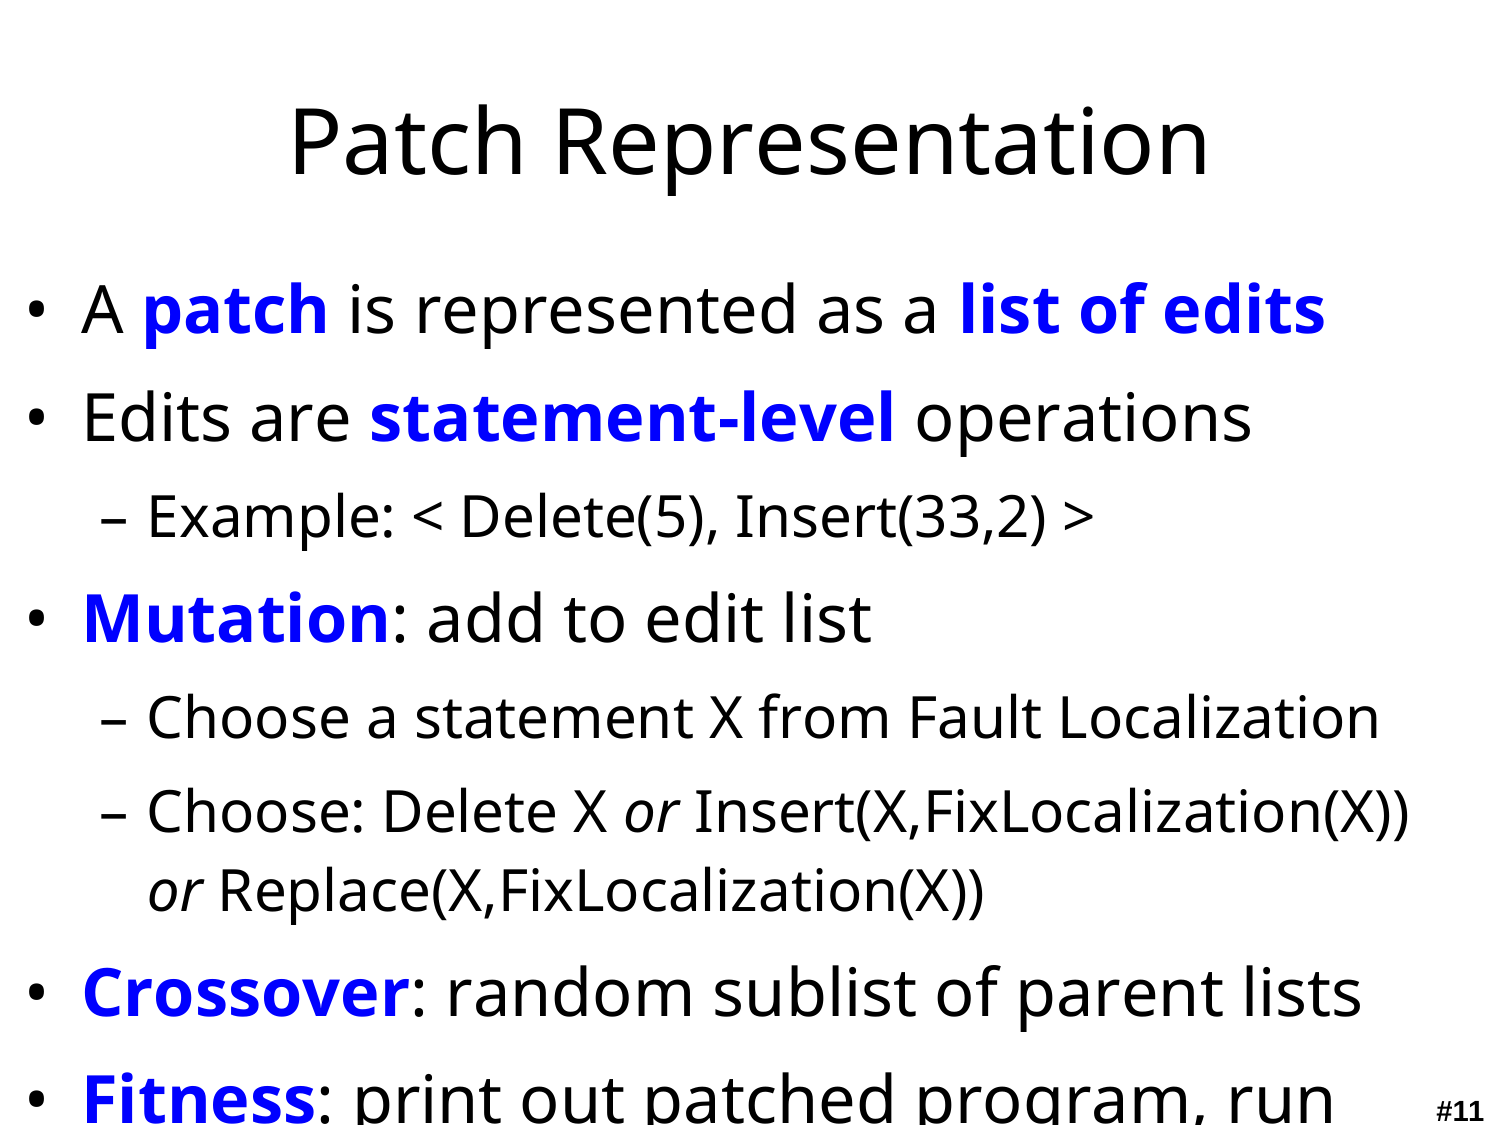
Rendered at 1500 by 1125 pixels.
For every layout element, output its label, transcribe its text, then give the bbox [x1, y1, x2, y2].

list A patch is represented as a list of edits Edits are statement-level operations Example: < Delete(5), Insert(33,2) > Mutation: add to edit list Choose a statement X from Fault Localization Choose: Delete X or Insert(X,FixLocalization(X)) or Replace(X,FixLocalization(X)) Crossover: random sublist of parent lists Fitness: print out patched program, run tests [24, 262, 1476, 1101]
title Patch Representation [24, 45, 1476, 233]
